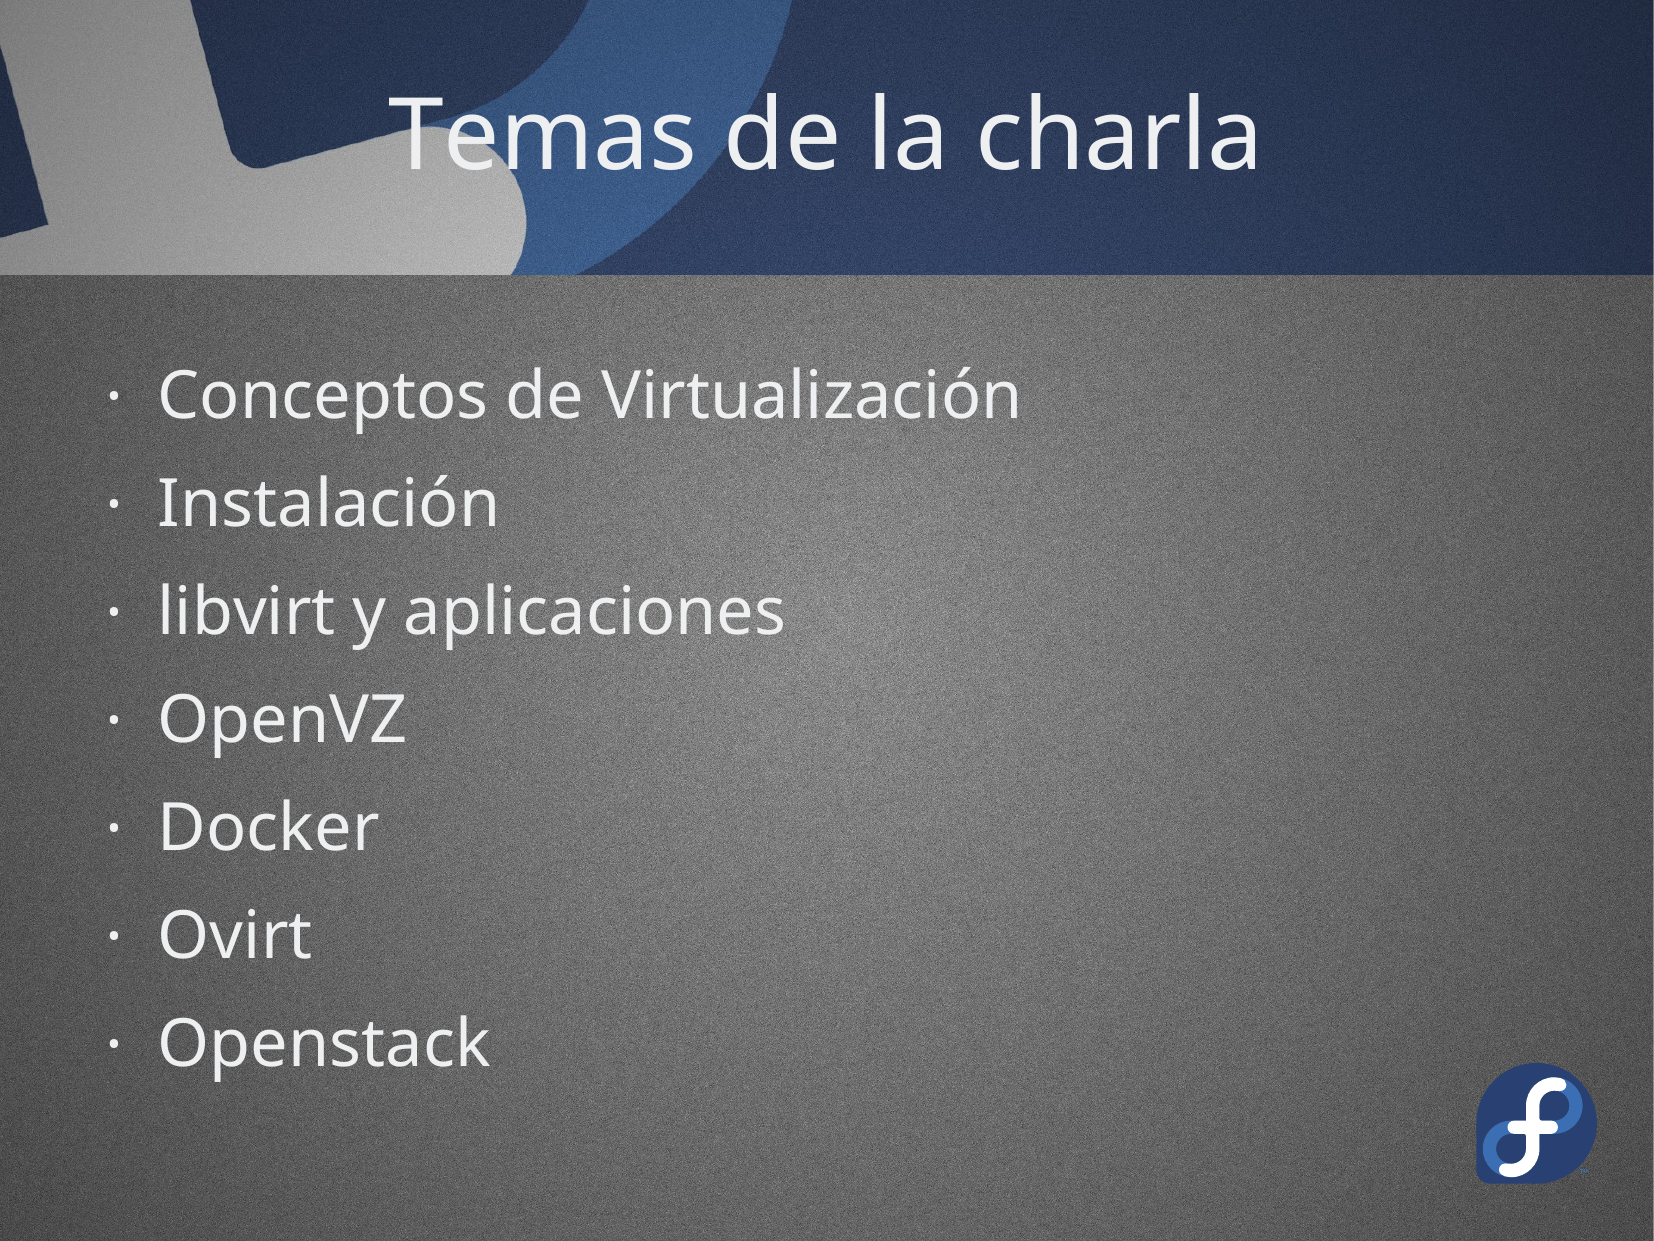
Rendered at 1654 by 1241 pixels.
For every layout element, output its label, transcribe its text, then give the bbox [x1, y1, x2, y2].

text_box Conceptos de Virtualización Instalación libvirt y aplicaciones OpenVZ Docker Ovirt Openstack [88, 354, 1565, 1064]
picture [0, 0, 1654, 1241]
text_box Temas de la charla [88, 29, 1565, 237]
